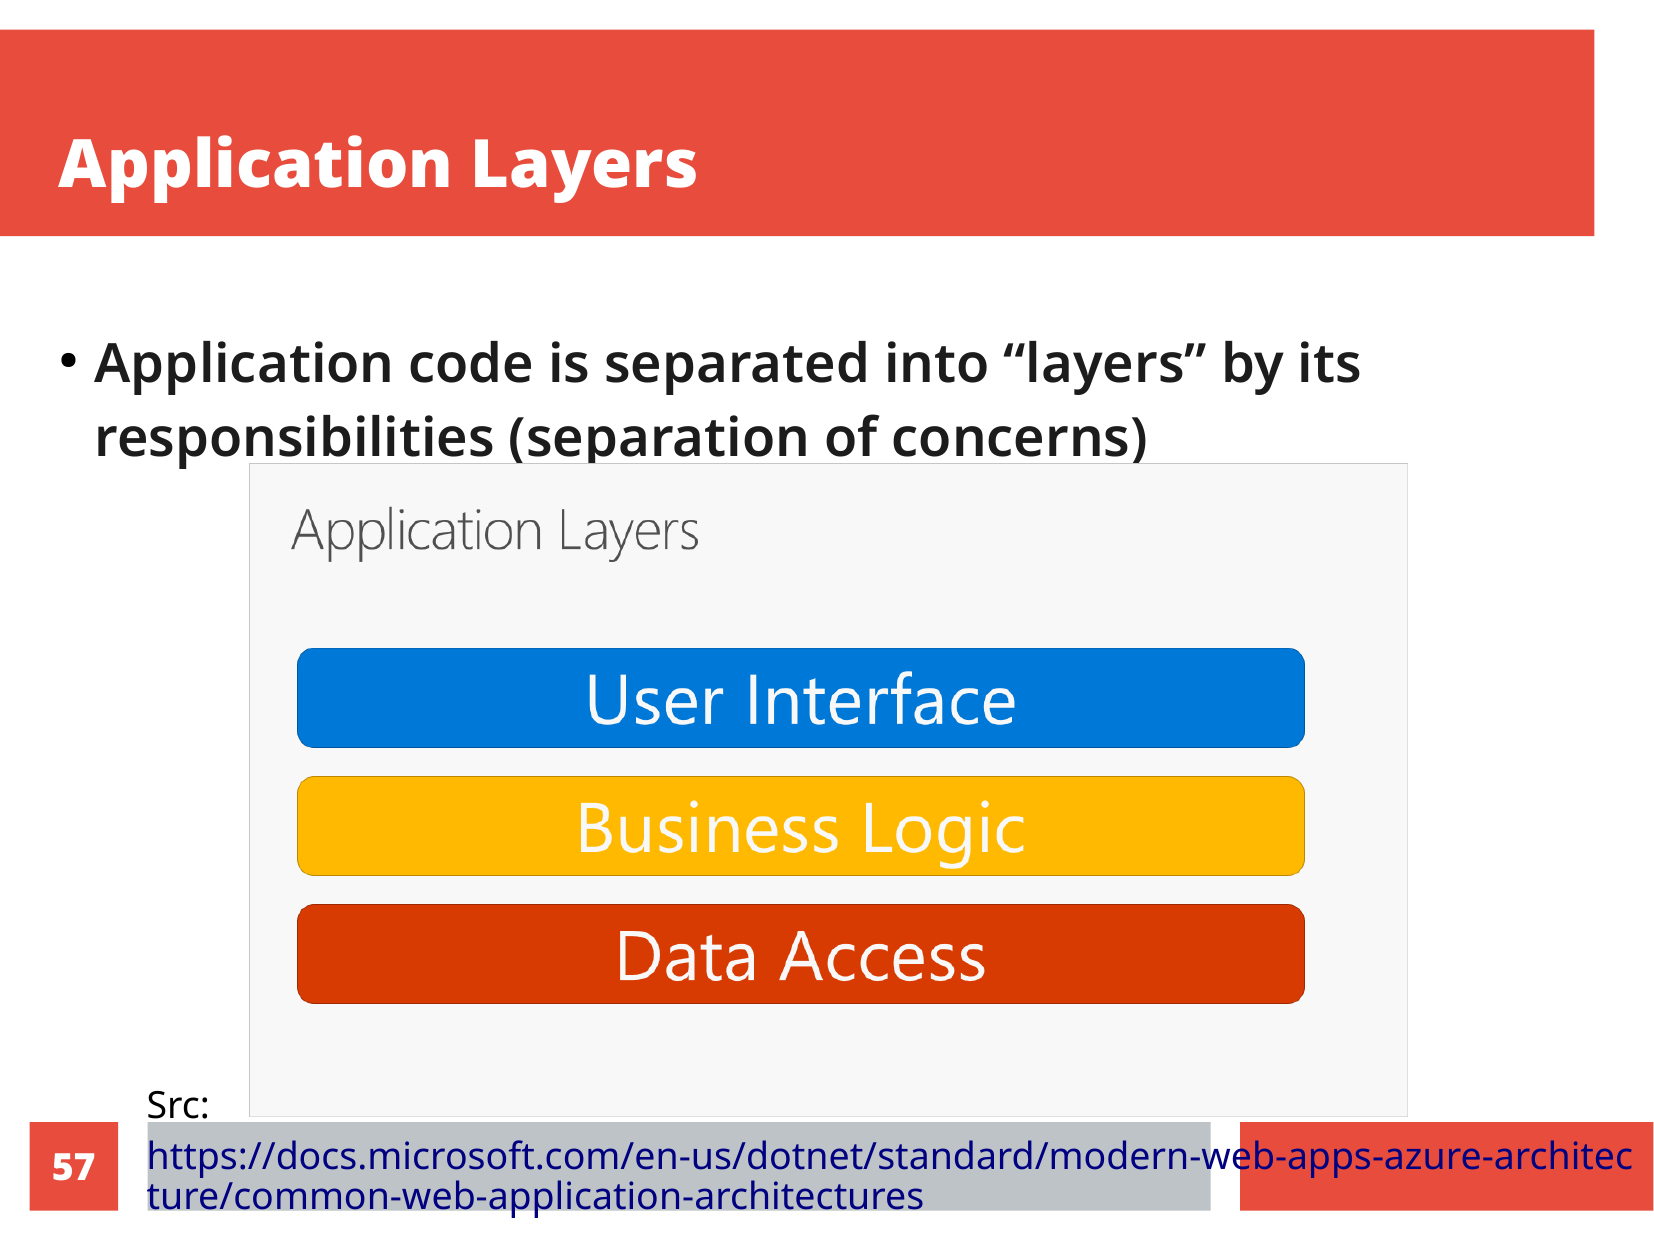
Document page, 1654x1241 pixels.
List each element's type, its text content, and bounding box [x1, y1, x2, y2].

list Application code is separated into “layers” by its responsibilities (separation of concerns) [59, 324, 1565, 1093]
picture [249, 463, 1408, 1070]
title Application Layers [59, 59, 1595, 207]
text_box Src: https://docs.microsoft.com/en-us/dotnet/standard/modern-web-apps-azure-architecture/common-web-application-architectures [131, 1070, 1654, 1181]
